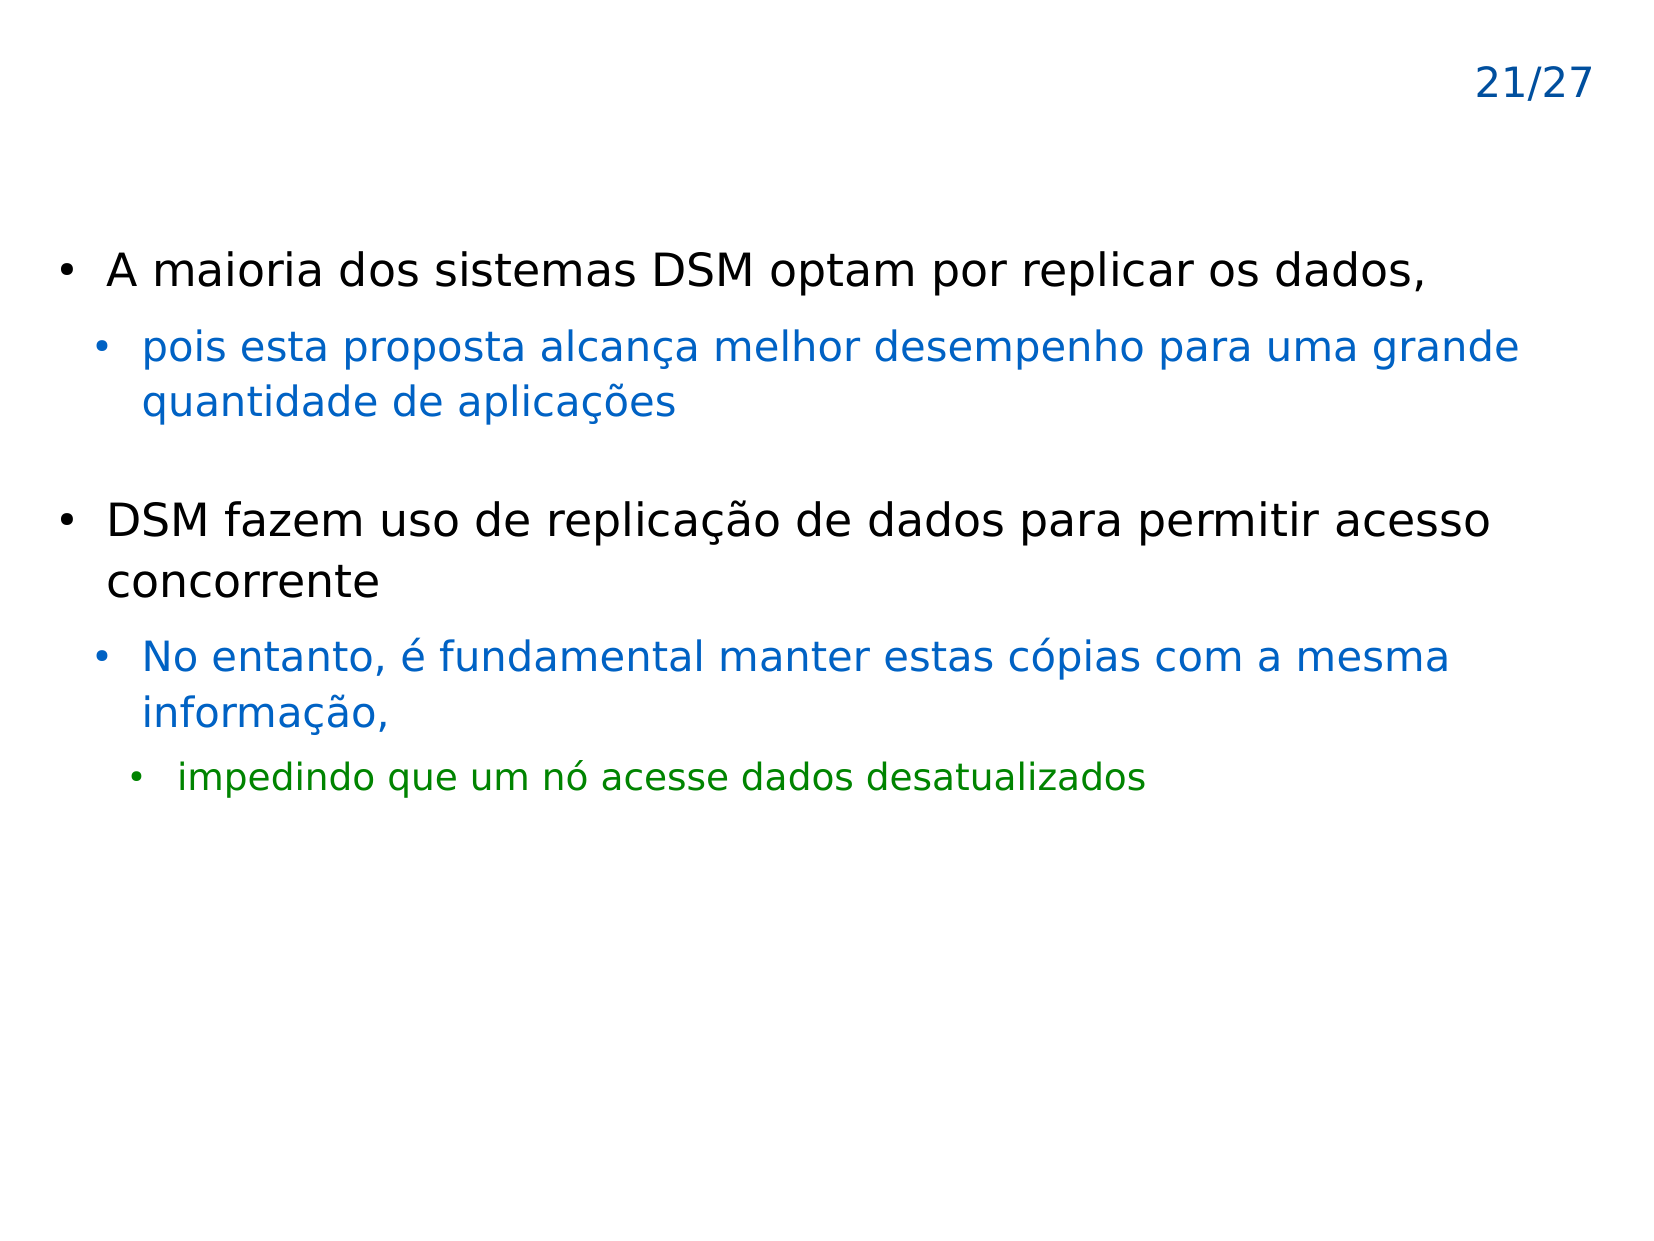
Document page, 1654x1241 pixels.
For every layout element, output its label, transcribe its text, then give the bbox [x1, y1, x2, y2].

list A maioria dos sistemas DSM optam por replicar os dados, pois esta proposta alcança melhor desempenho para uma grande quantidade de aplicações DSM fazem uso de replicação de dados para permitir acesso concorrente No entanto, é fundamental manter estas cópias com a mesma informação, impedindo que um nó acesse dados desatualizados [59, 236, 1595, 1211]
